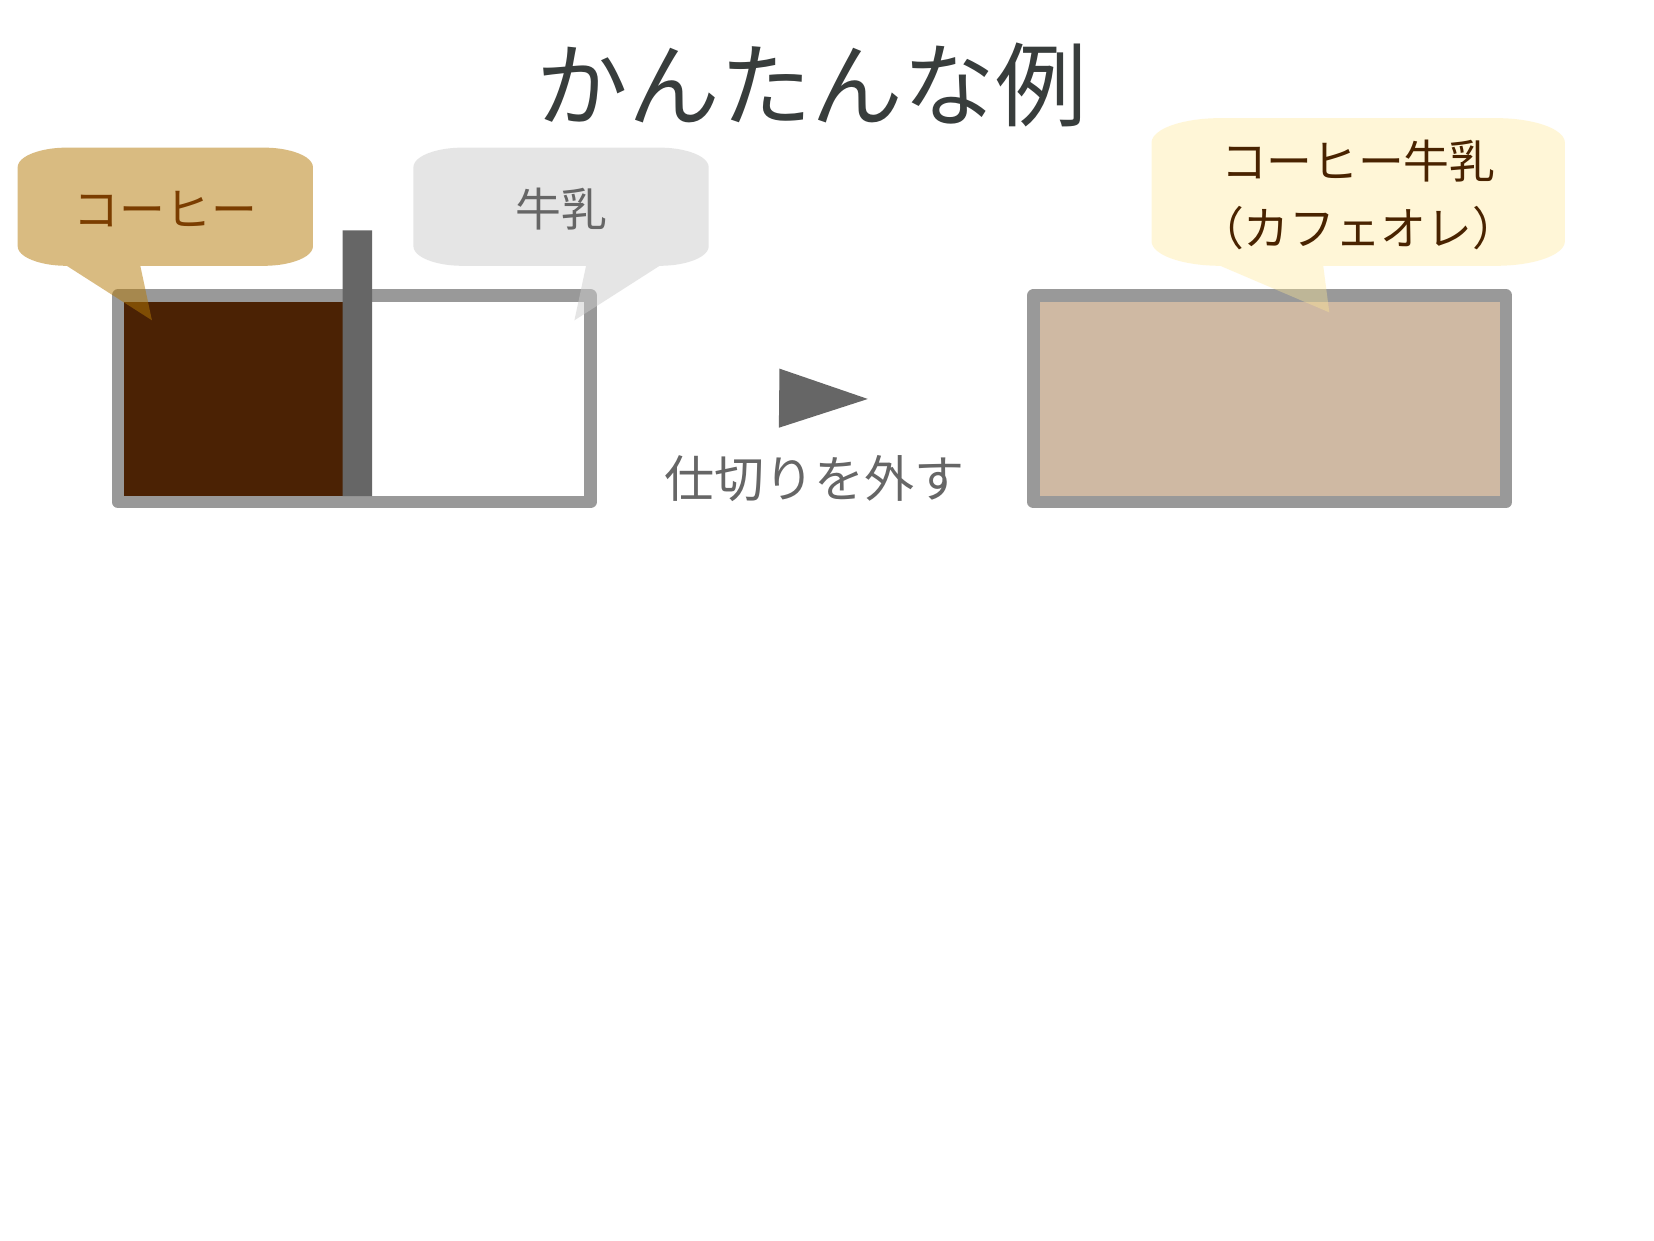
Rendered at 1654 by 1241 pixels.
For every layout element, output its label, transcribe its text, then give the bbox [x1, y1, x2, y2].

text_box コーヒー牛乳 （カフェオレ） [1151, 118, 1565, 313]
text_box 仕切りを外す [649, 432, 1004, 520]
text_box [1040, 302, 1500, 496]
text_box [778, 368, 868, 428]
text_box コーヒー [17, 147, 313, 321]
title かんたんな例 [29, 5, 1595, 154]
text_box 牛乳 [413, 147, 709, 321]
text_box [124, 230, 584, 497]
